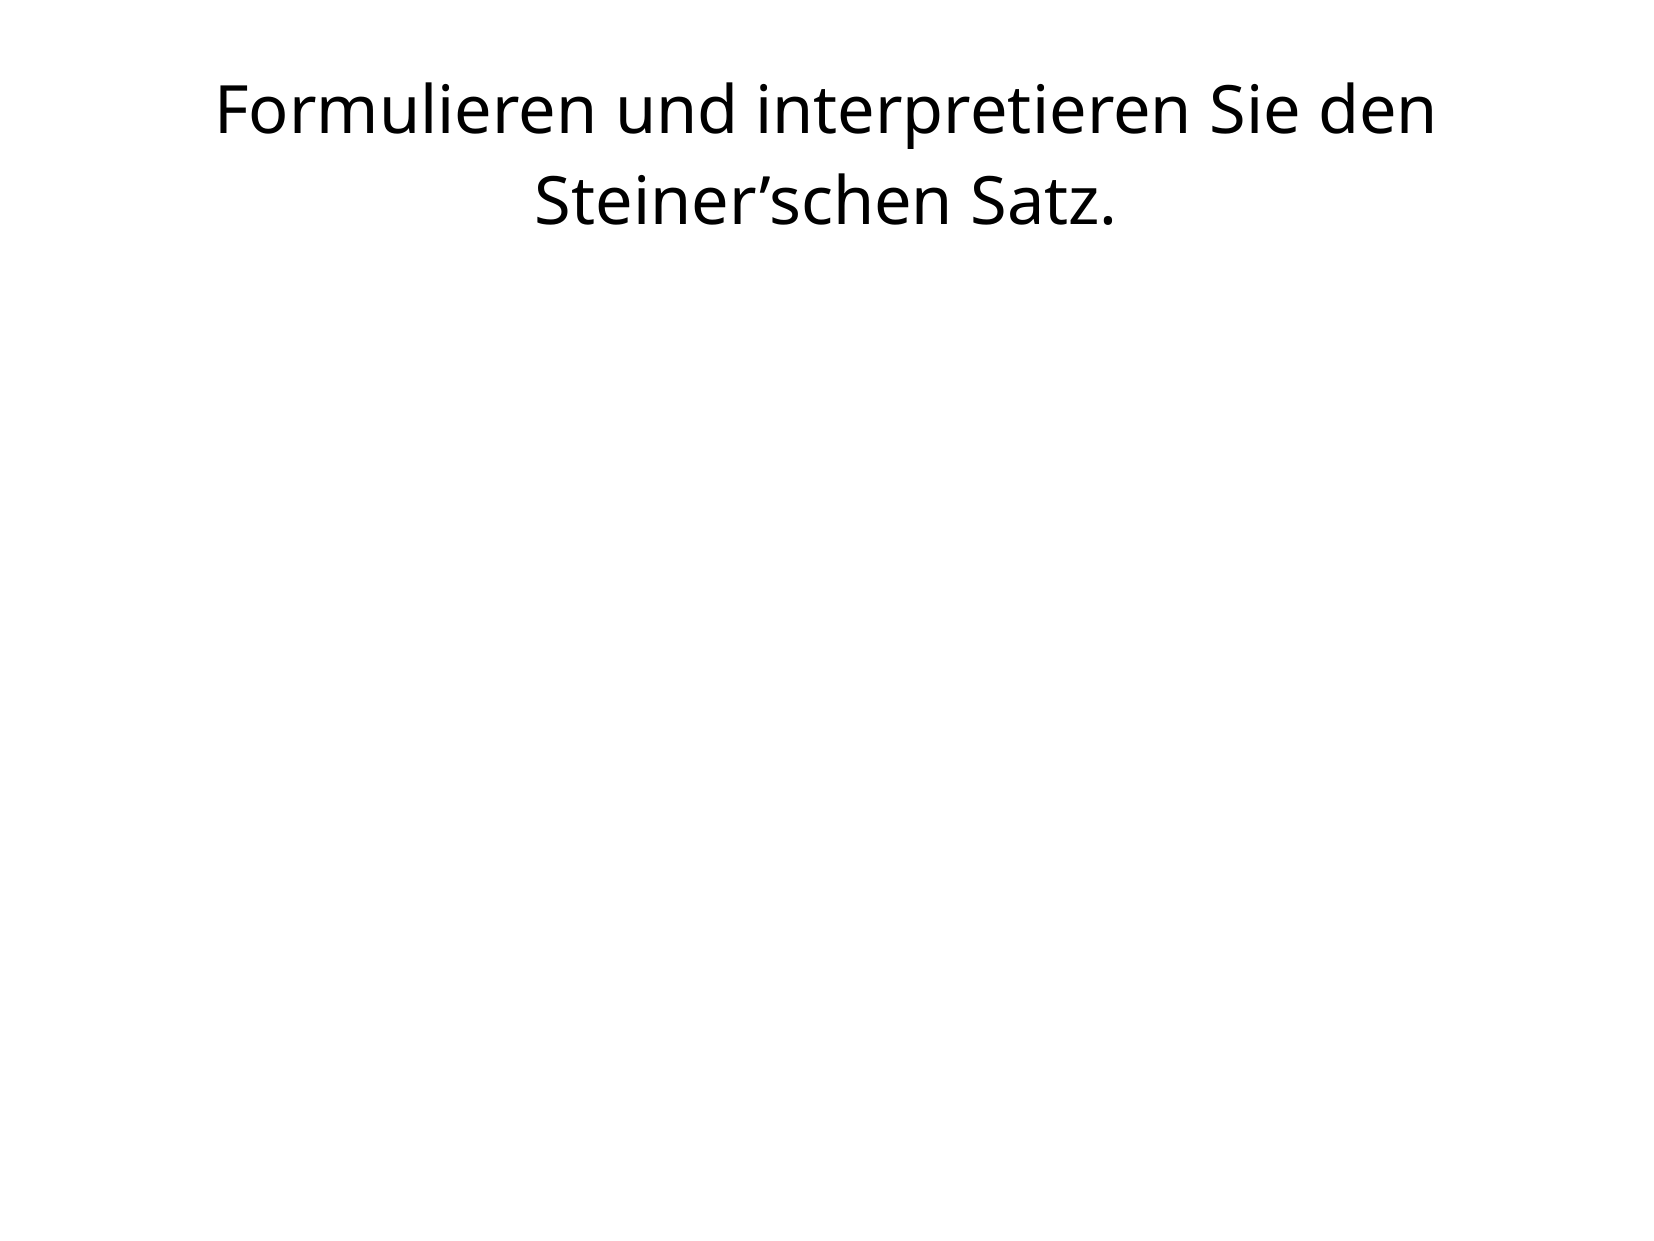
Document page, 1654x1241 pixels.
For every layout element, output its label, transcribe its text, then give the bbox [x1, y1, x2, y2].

title Formulieren und interpretieren Sie den Steiner’schen Satz. [82, 49, 1571, 257]
